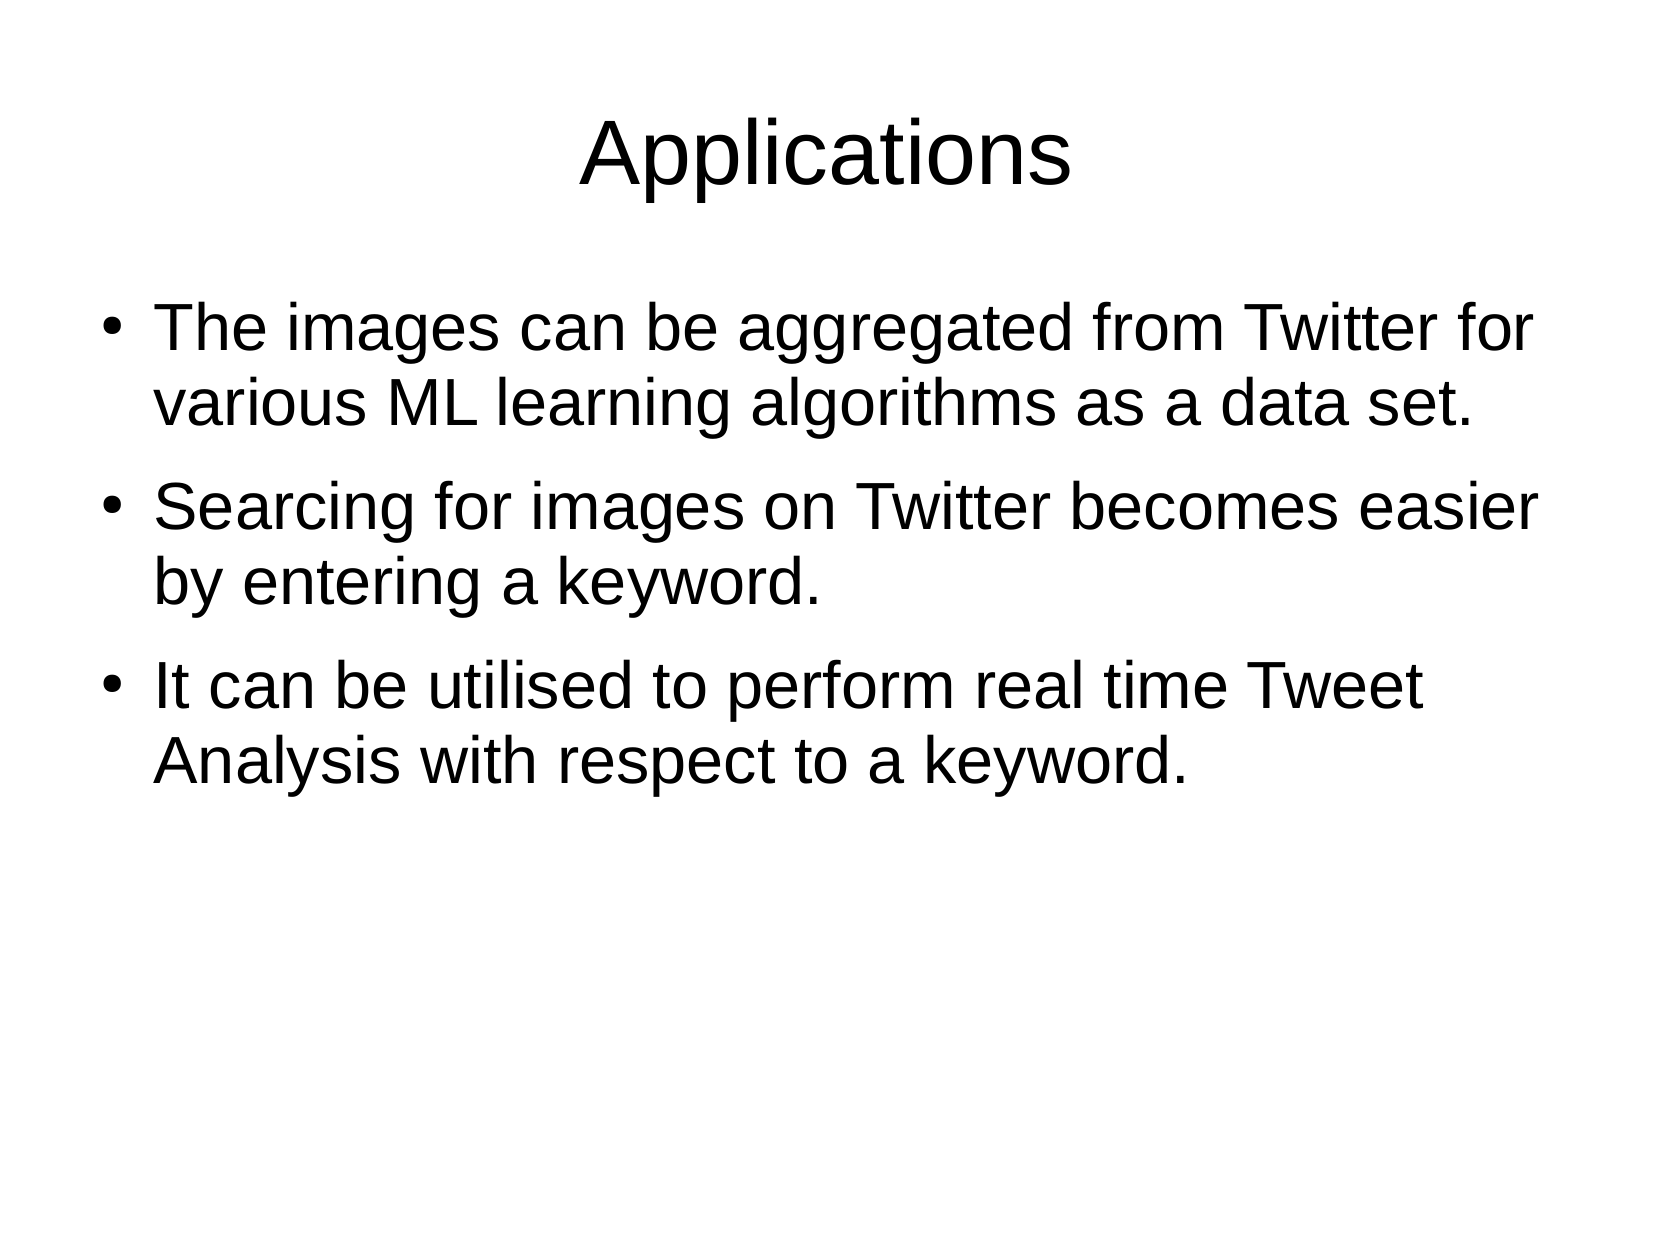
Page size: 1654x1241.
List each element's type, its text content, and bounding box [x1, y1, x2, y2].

title Applications [82, 49, 1571, 257]
list The images can be aggregated from Twitter for various ML learning algorithms as a data set. Searcing for images on Twitter becomes easier by entering a keyword. It can be utilised to perform real time Tweet Analysis with respect to a keyword. [82, 290, 1571, 1109]
